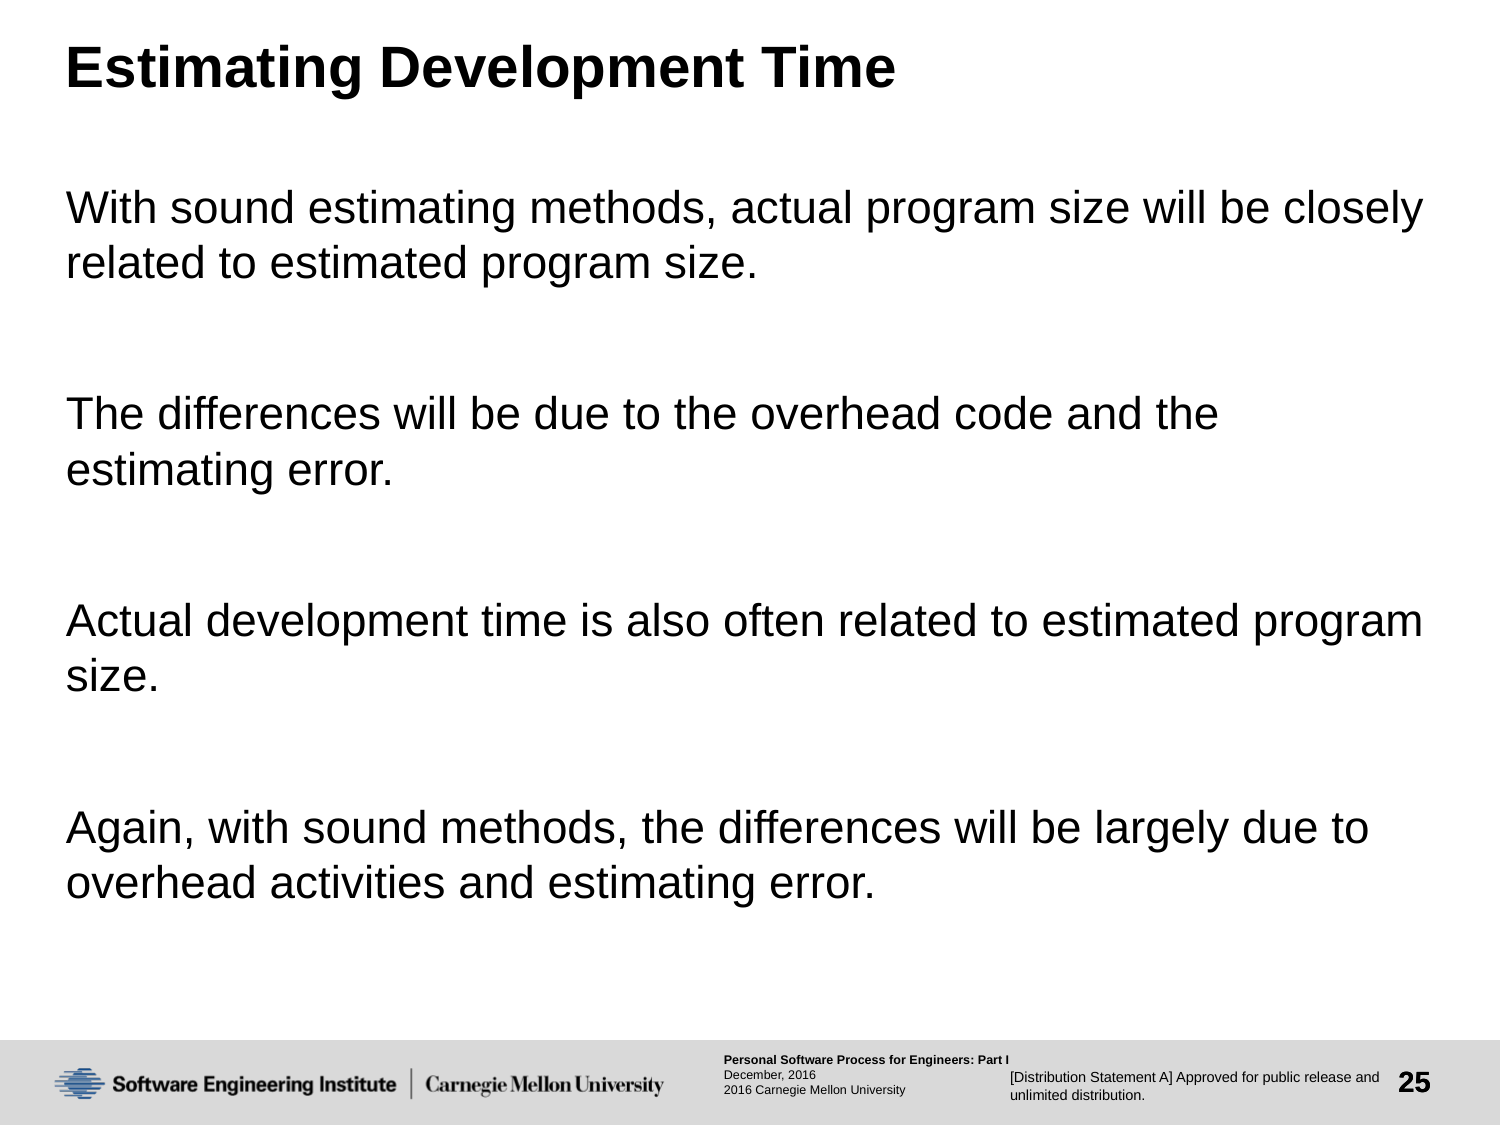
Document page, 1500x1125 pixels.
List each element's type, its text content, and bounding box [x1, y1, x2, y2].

title Estimating Development Time [65, 37, 1313, 148]
list With sound estimating methods, actual program size will be closely related to estimated program size. The differences will be due to the overhead code and the estimating error. Actual development time is also often related to estimated program size. Again, with sound methods, the differences will be largely due to overhead activities and estimating error. [65, 177, 1431, 1000]
picture [46, 1061, 673, 1104]
